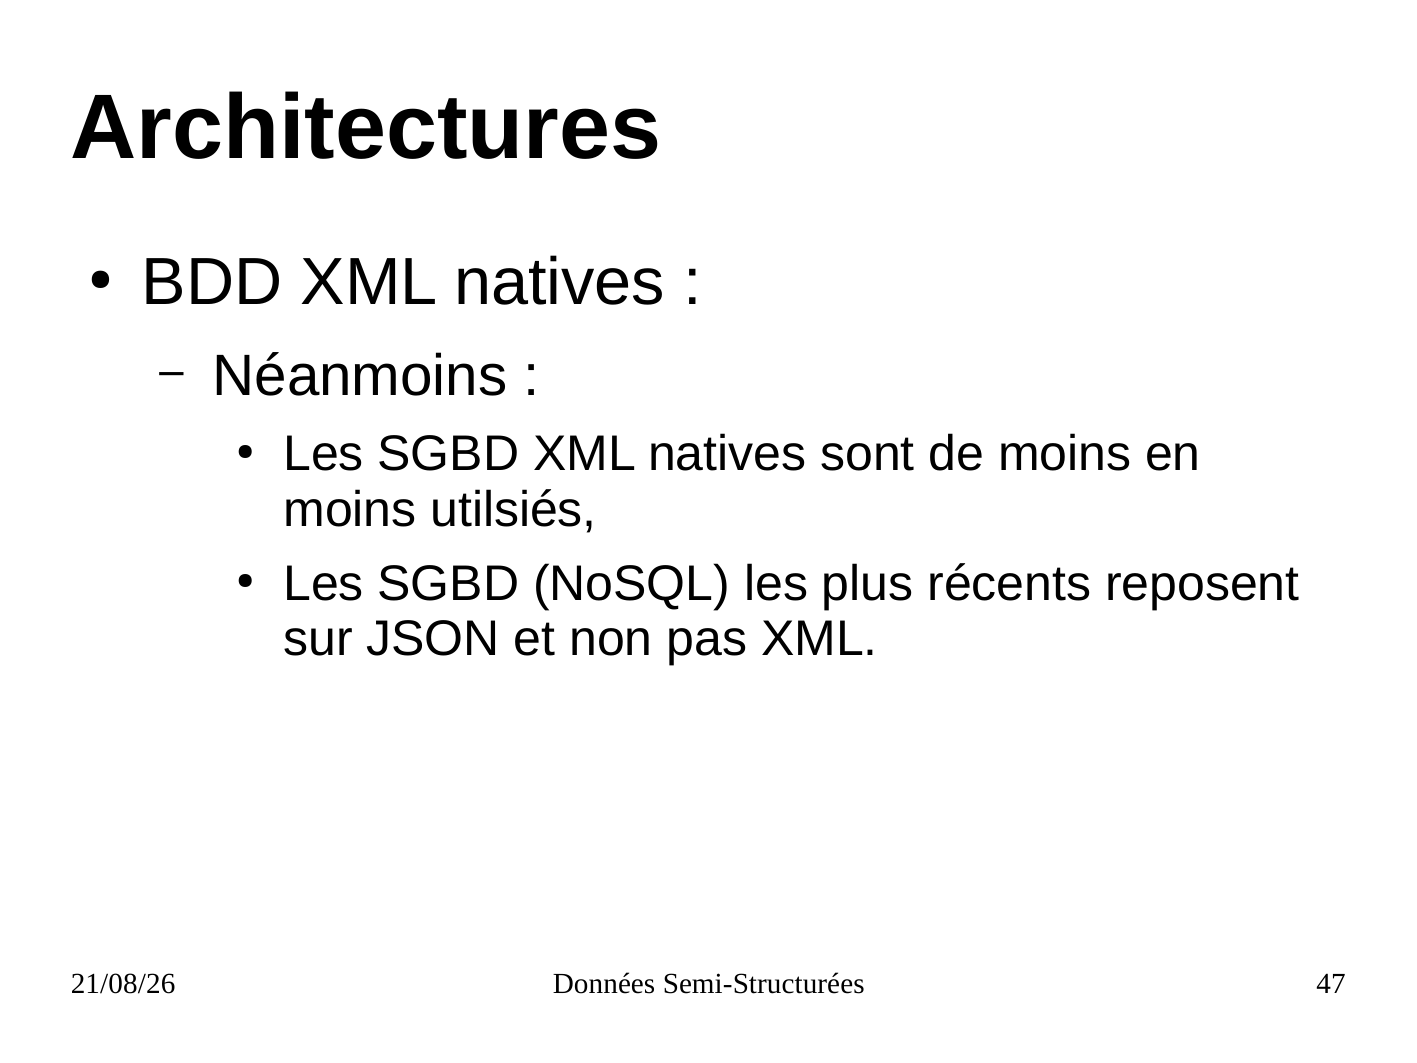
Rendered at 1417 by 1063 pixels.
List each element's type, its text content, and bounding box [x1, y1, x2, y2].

list BDD XML natives : Néanmoins : Les SGBD XML natives sont de moins en moins utilsiés, Les SGBD (NoSQL) les plus récents reposent sur JSON et non pas XML. [70, 244, 1346, 925]
title Architectures [70, 42, 1346, 212]
